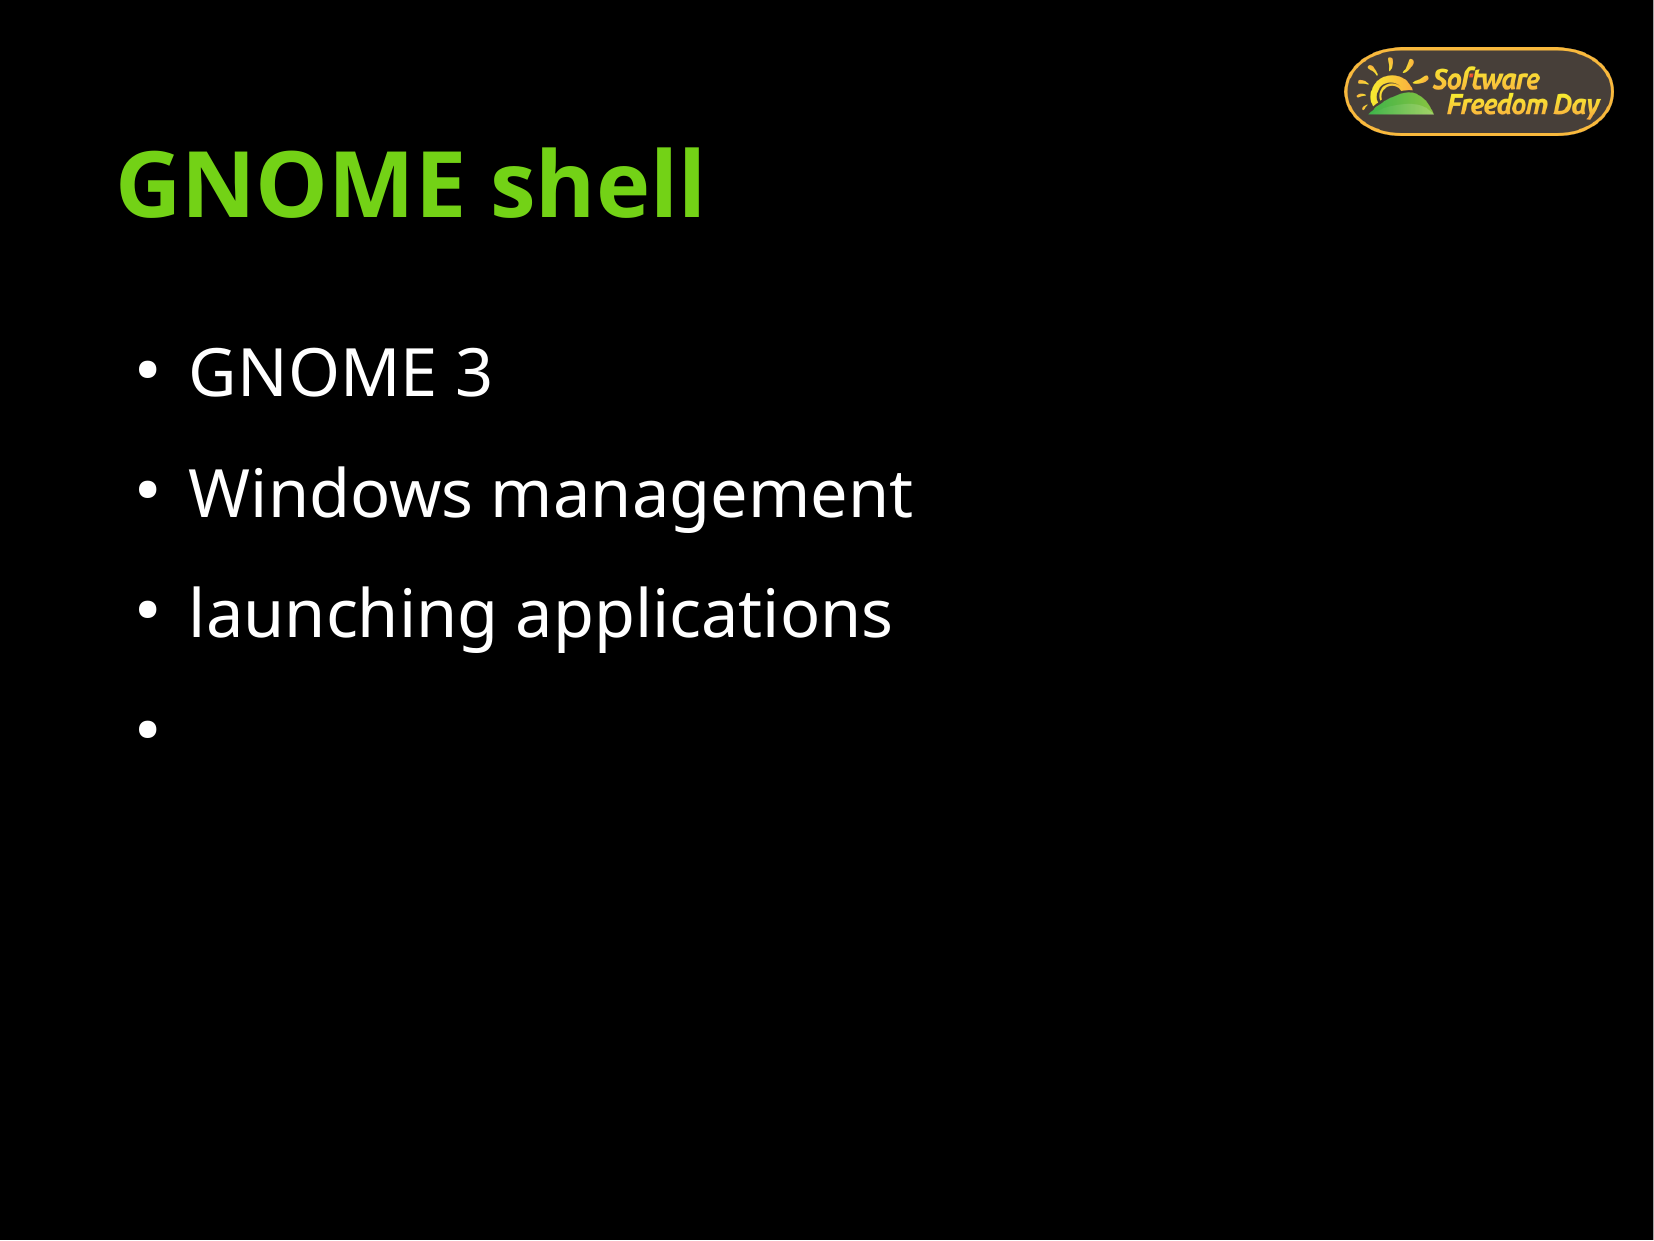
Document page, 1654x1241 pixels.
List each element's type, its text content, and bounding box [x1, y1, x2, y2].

list GNOME 3 Windows management launching applications [118, 325, 1536, 1145]
picture [1344, 47, 1614, 136]
title GNOME shell [115, 78, 1539, 287]
